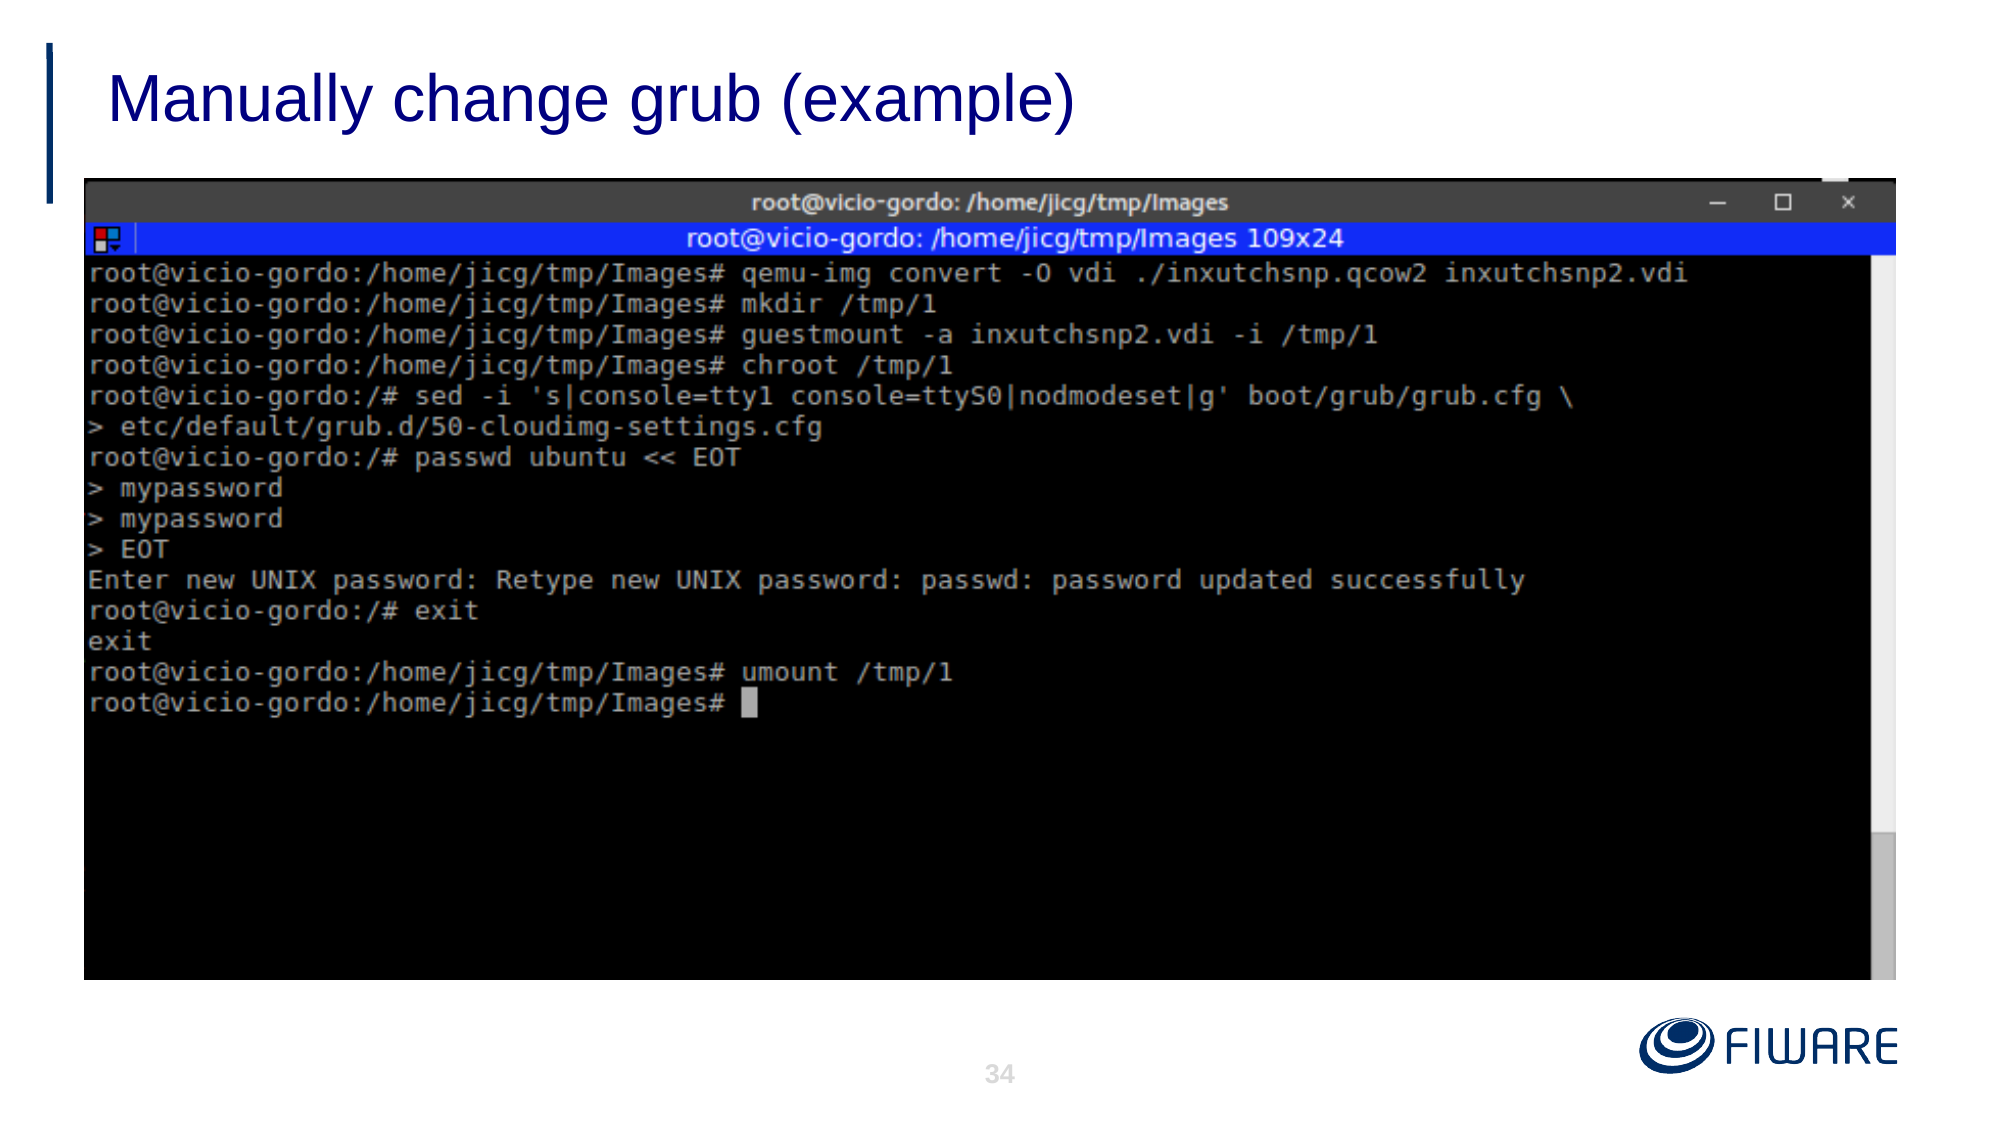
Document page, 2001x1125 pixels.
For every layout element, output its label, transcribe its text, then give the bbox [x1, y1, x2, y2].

slide_number <number> [887, 1042, 1113, 1103]
picture [84, 178, 1896, 980]
title Manually change grub (example) [92, 47, 1704, 178]
picture [1635, 1012, 1905, 1077]
